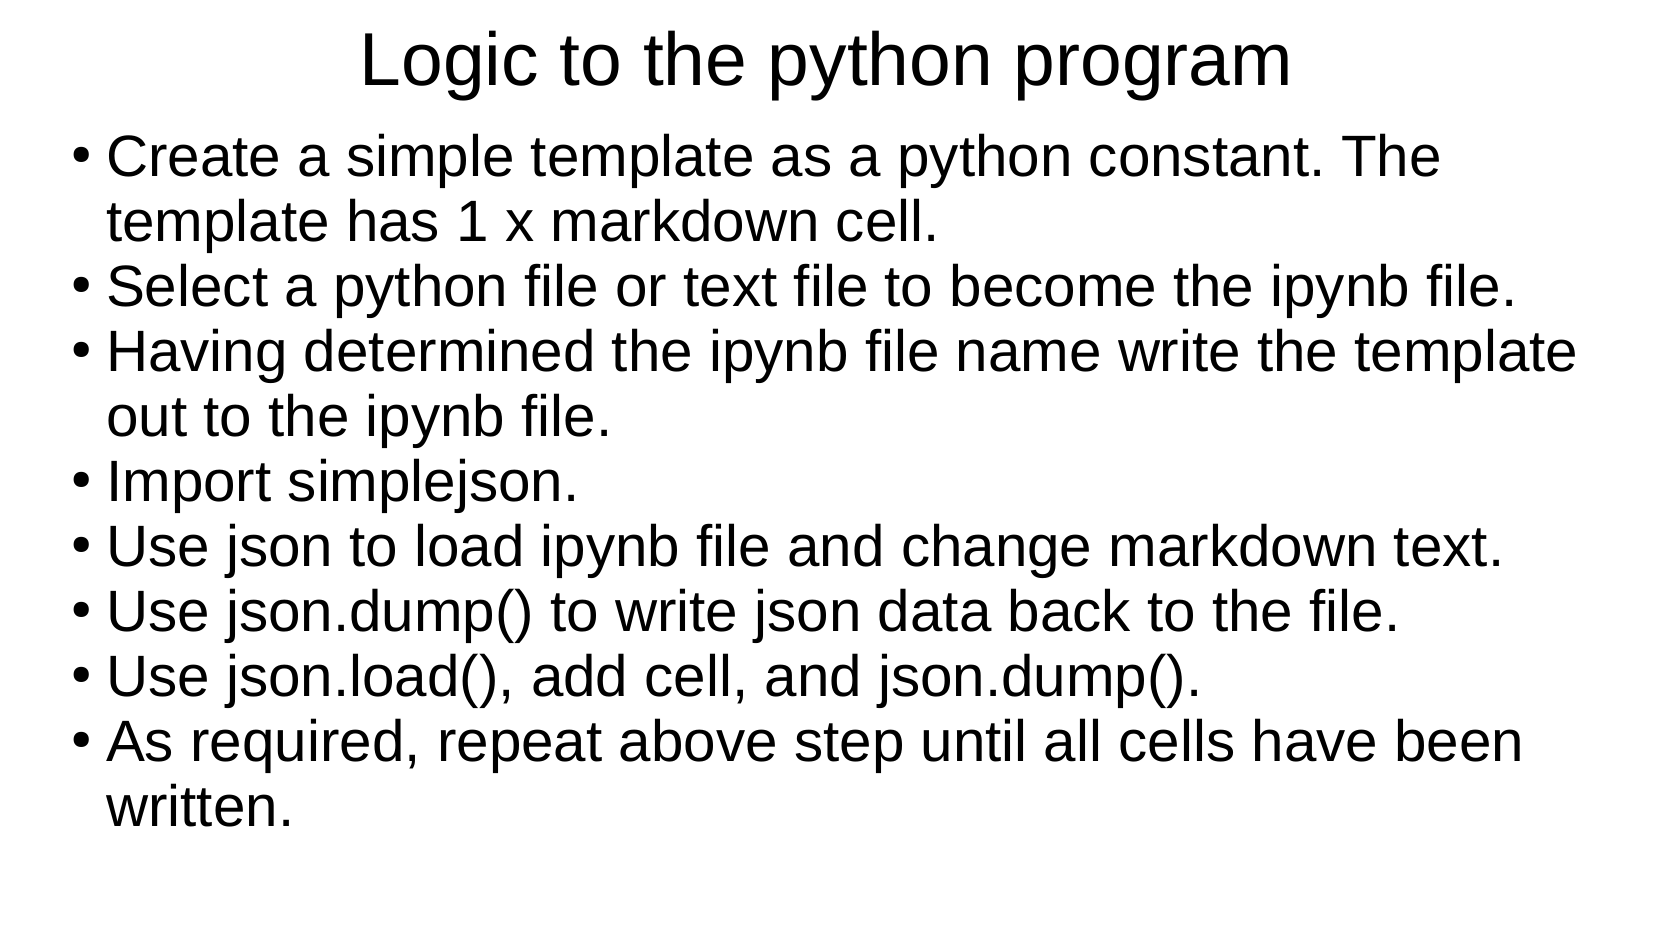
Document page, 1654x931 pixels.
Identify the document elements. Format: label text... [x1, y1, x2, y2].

subtitle Create a simple template as a python constant. The template has 1 x markdown cell. Select a python file or text file to become the ipynb file. Having determined the ipynb file name write the template out to the ipynb file. Import simplejson. Use json to load ipynb file and change markdown text. Use json.dump() to write json data back to the file. Use json.load(), add cell, and json.dump(). As required, repeat above step until all cells have been written. [70, 123, 1642, 839]
title Logic to the python program [82, 13, 1571, 107]
